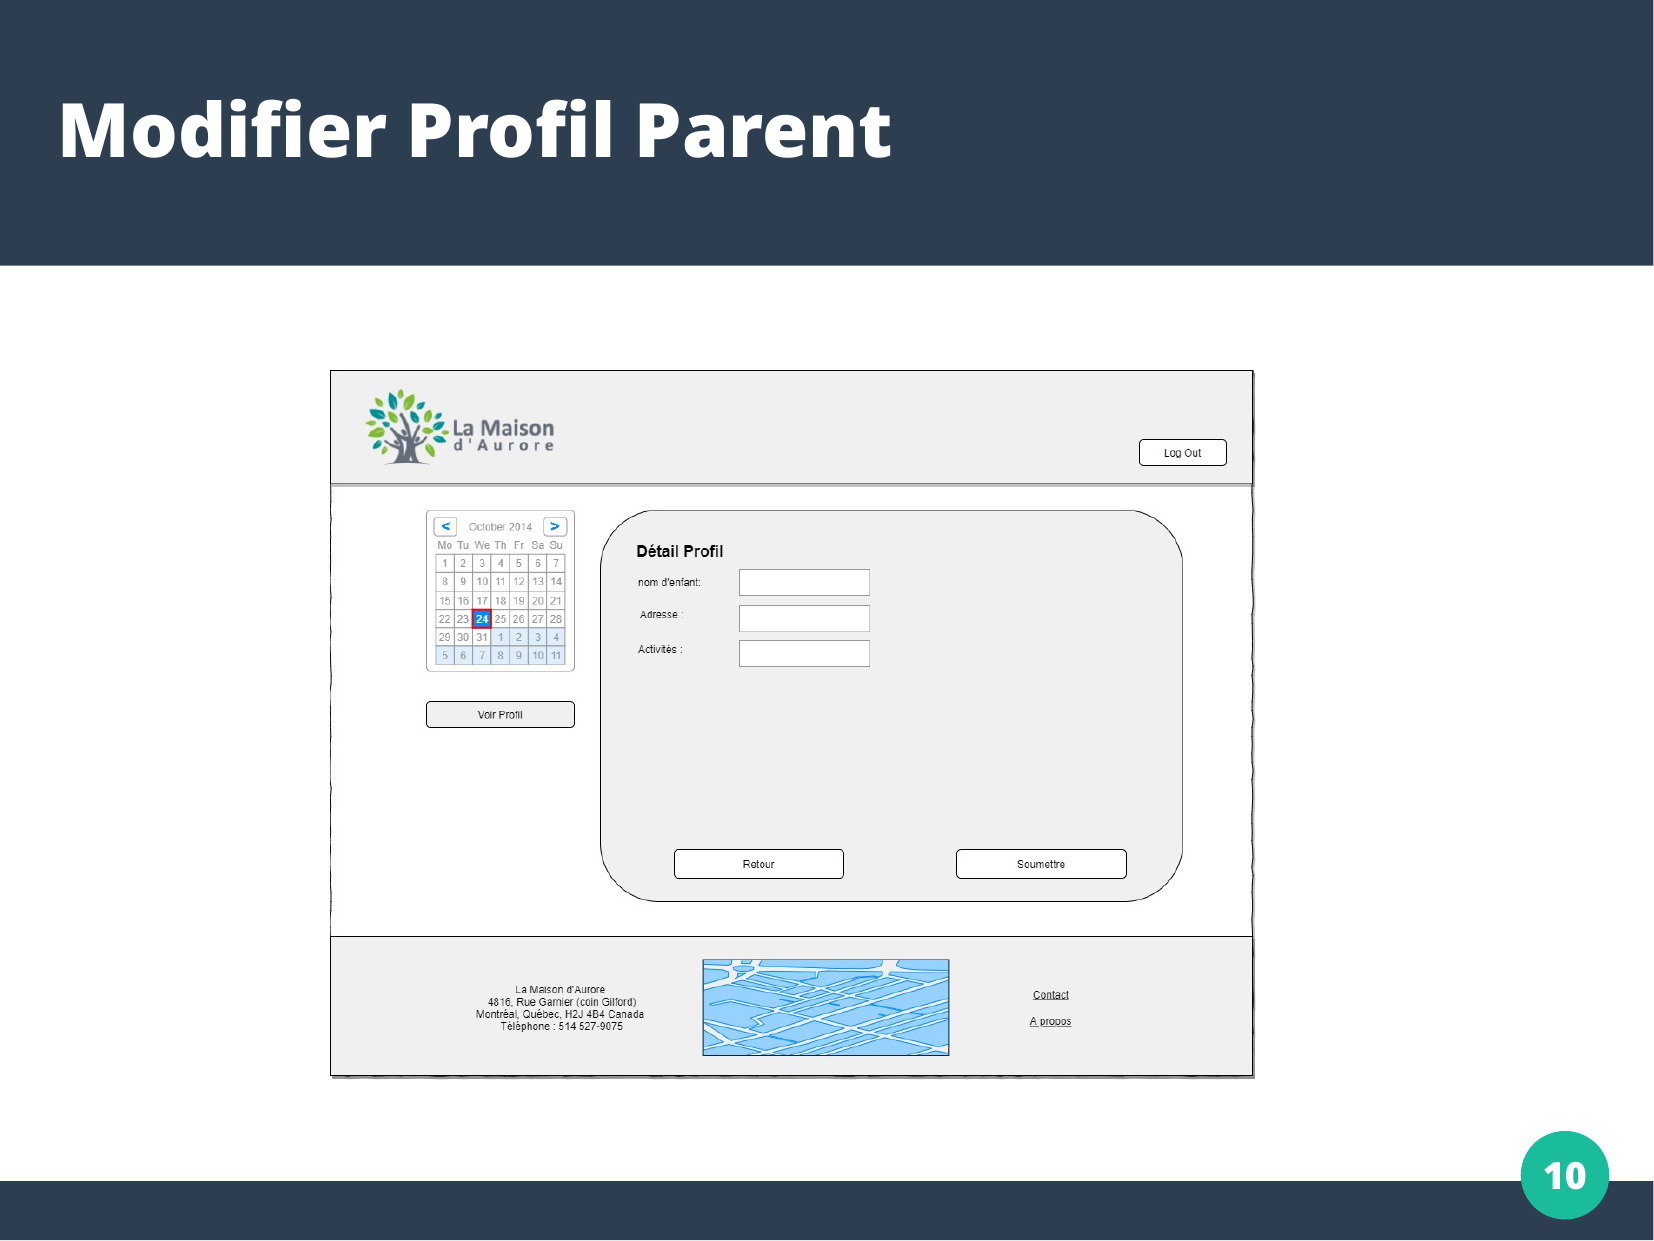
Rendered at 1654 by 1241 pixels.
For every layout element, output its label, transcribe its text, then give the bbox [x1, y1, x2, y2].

picture [330, 370, 1262, 1081]
title Modifier Profil Parent [57, 49, 1594, 207]
